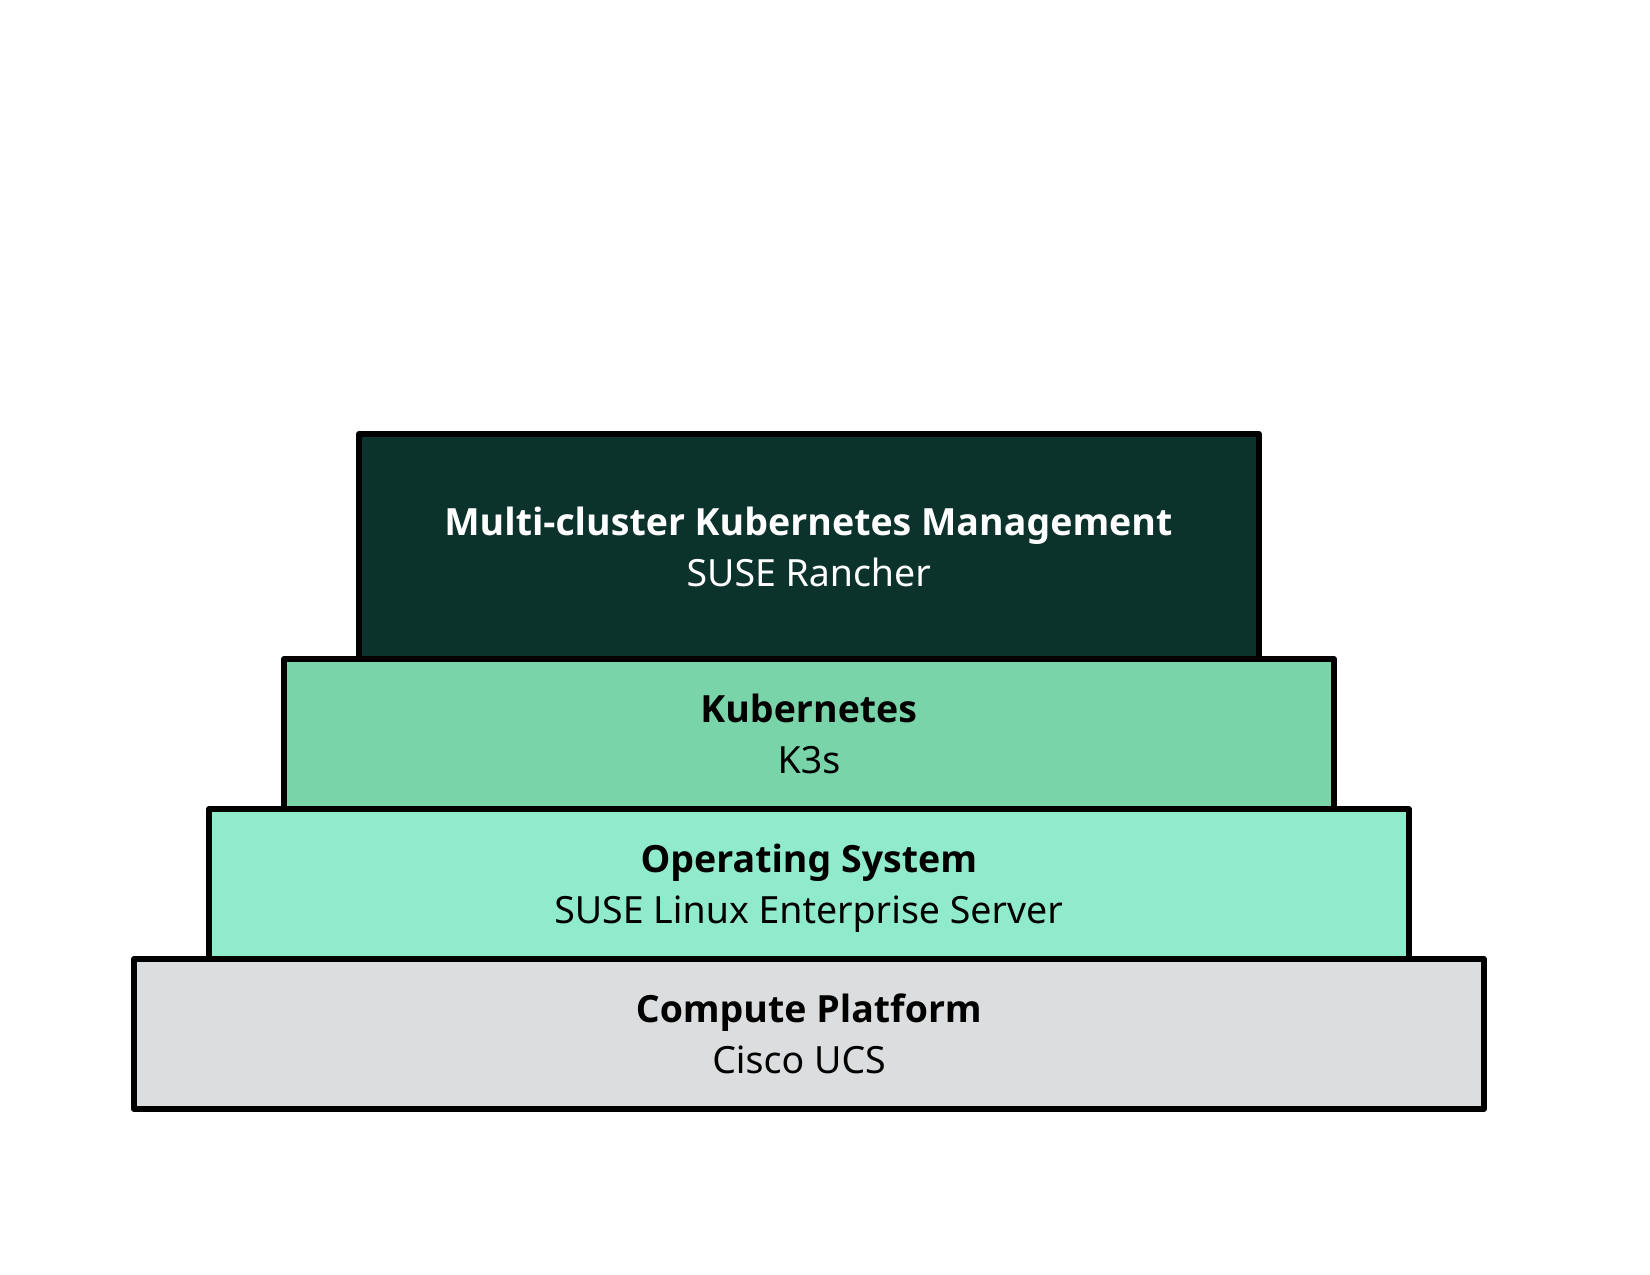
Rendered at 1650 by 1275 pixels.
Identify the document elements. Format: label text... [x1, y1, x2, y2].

text_box Kubernetes K3s [283, 658, 1334, 809]
text_box Compute Platform Cisco UCS [133, 958, 1484, 1109]
text_box Operating System SUSE Linux Enterprise Server [208, 809, 1409, 960]
text_box Multi-cluster Kubernetes Management SUSE Rancher [358, 433, 1259, 659]
